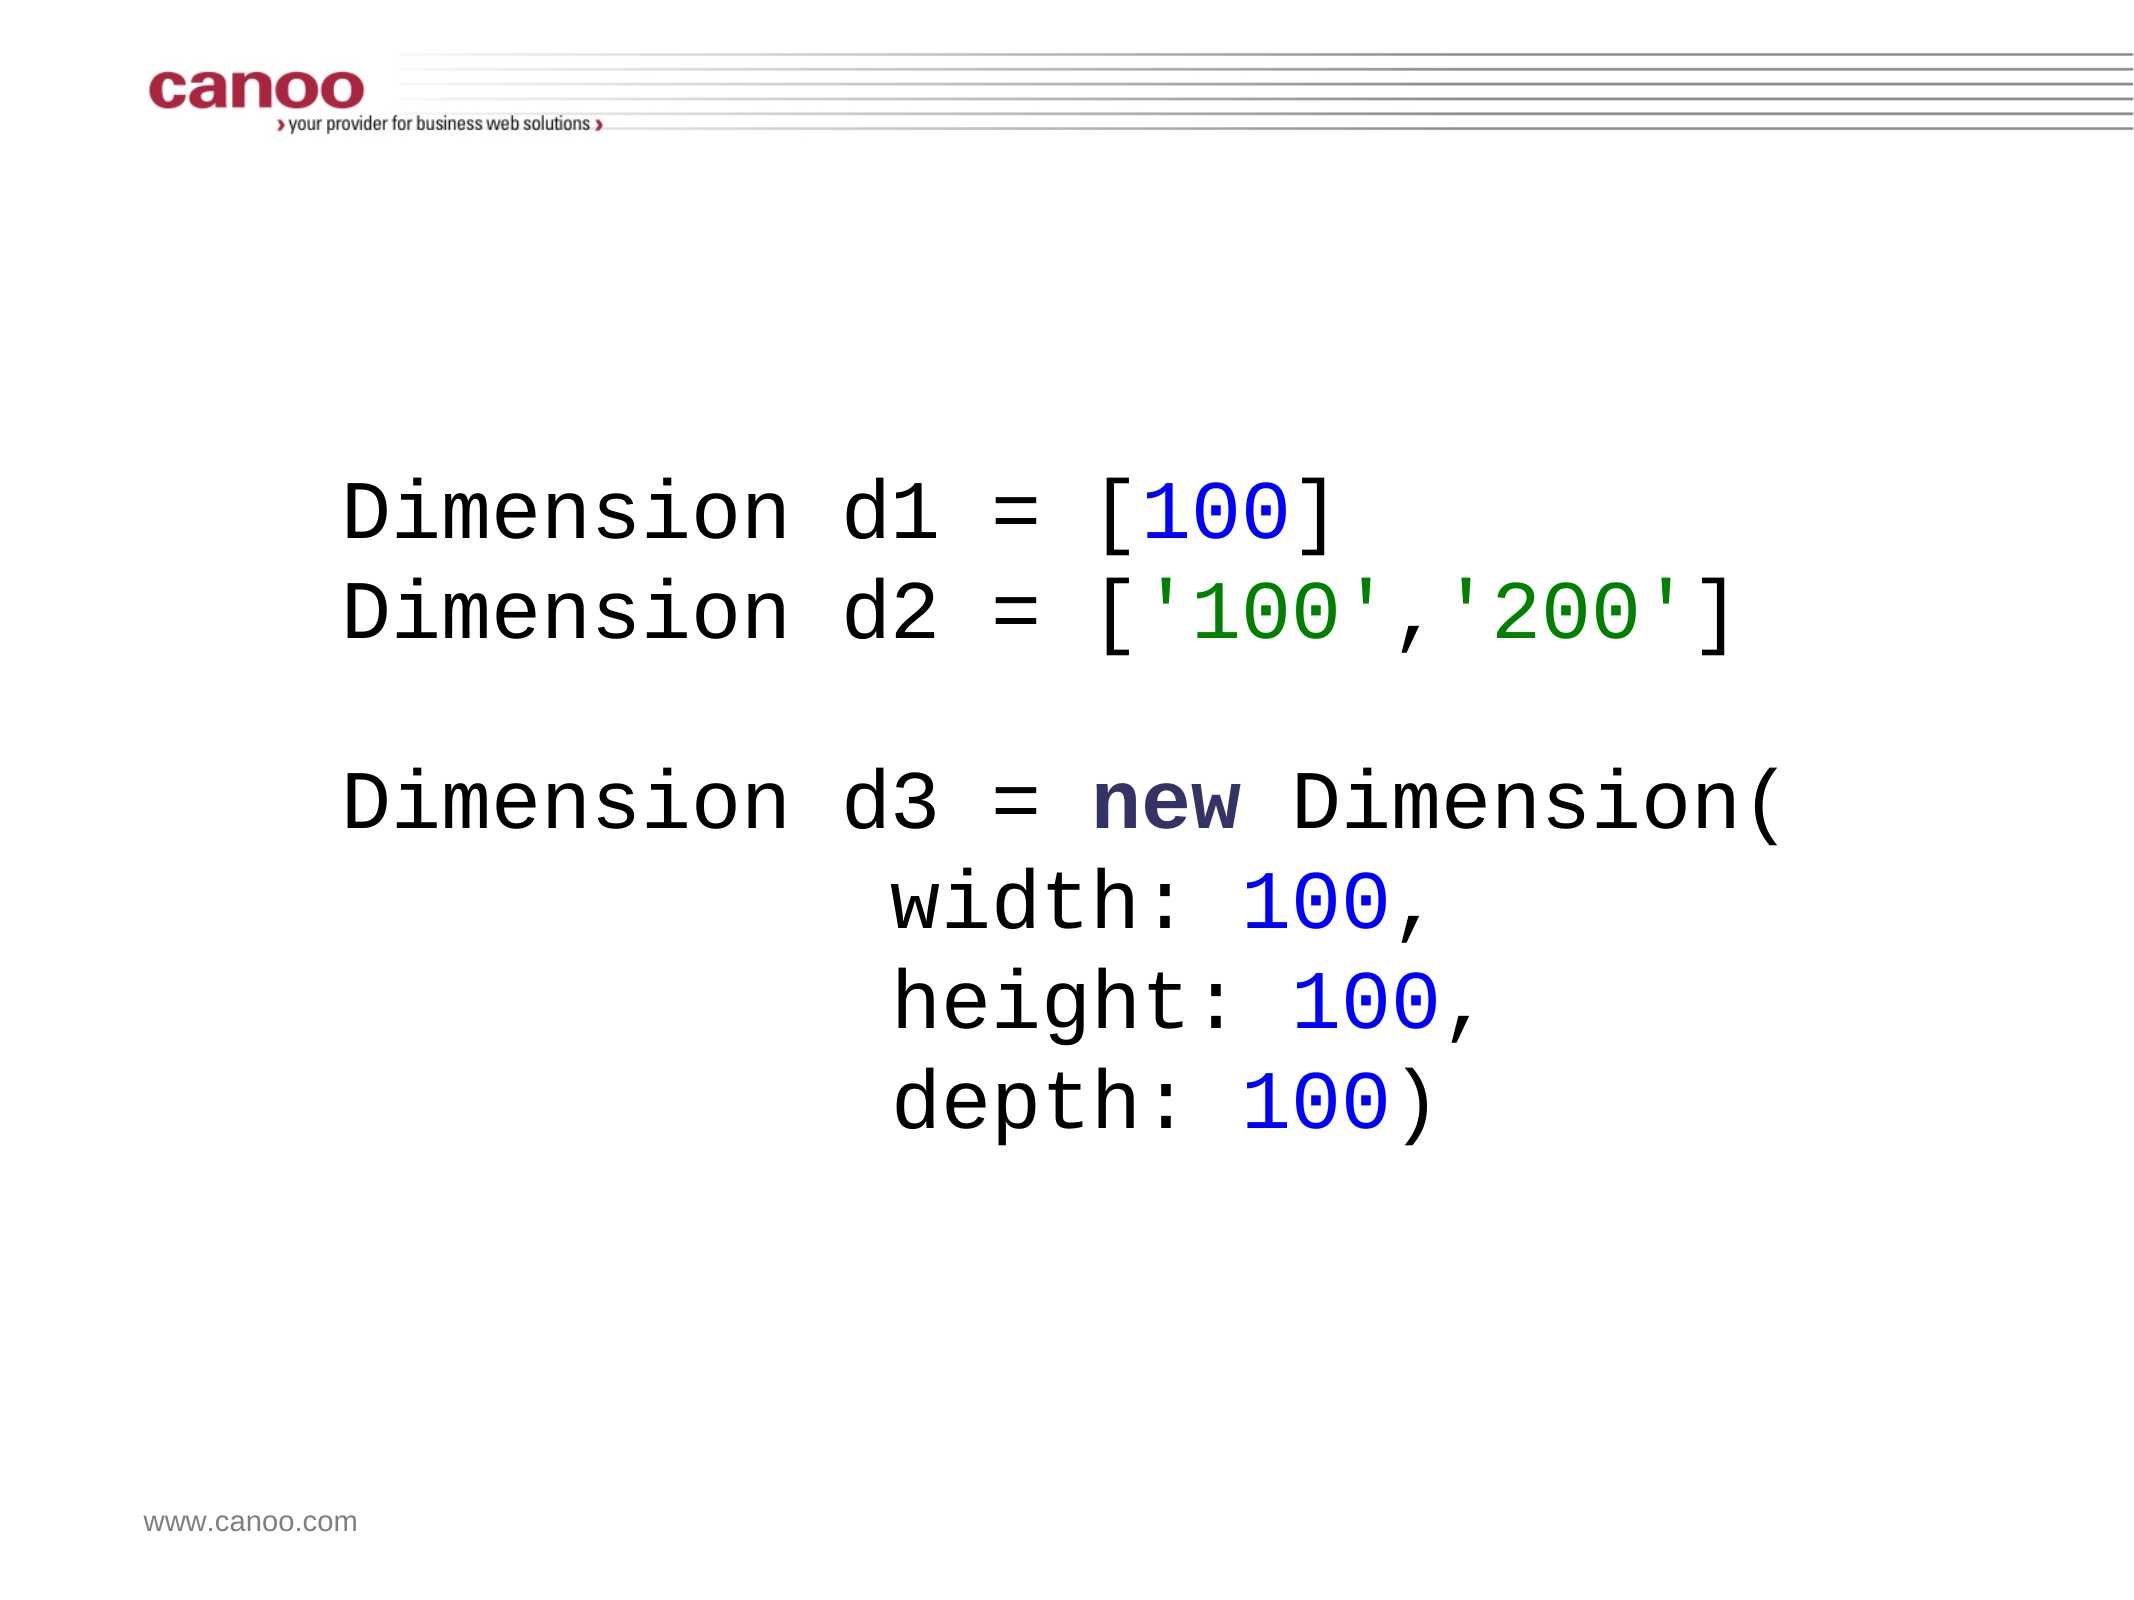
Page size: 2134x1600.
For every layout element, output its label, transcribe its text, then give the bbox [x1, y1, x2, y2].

picture [0, 21, 2134, 188]
text_box Dimension d1 = [100] Dimension d2 = ['100','200'] Dimension d3 = new Dimension( width: 100, height: 100, depth: 100) [326, 447, 1807, 1153]
